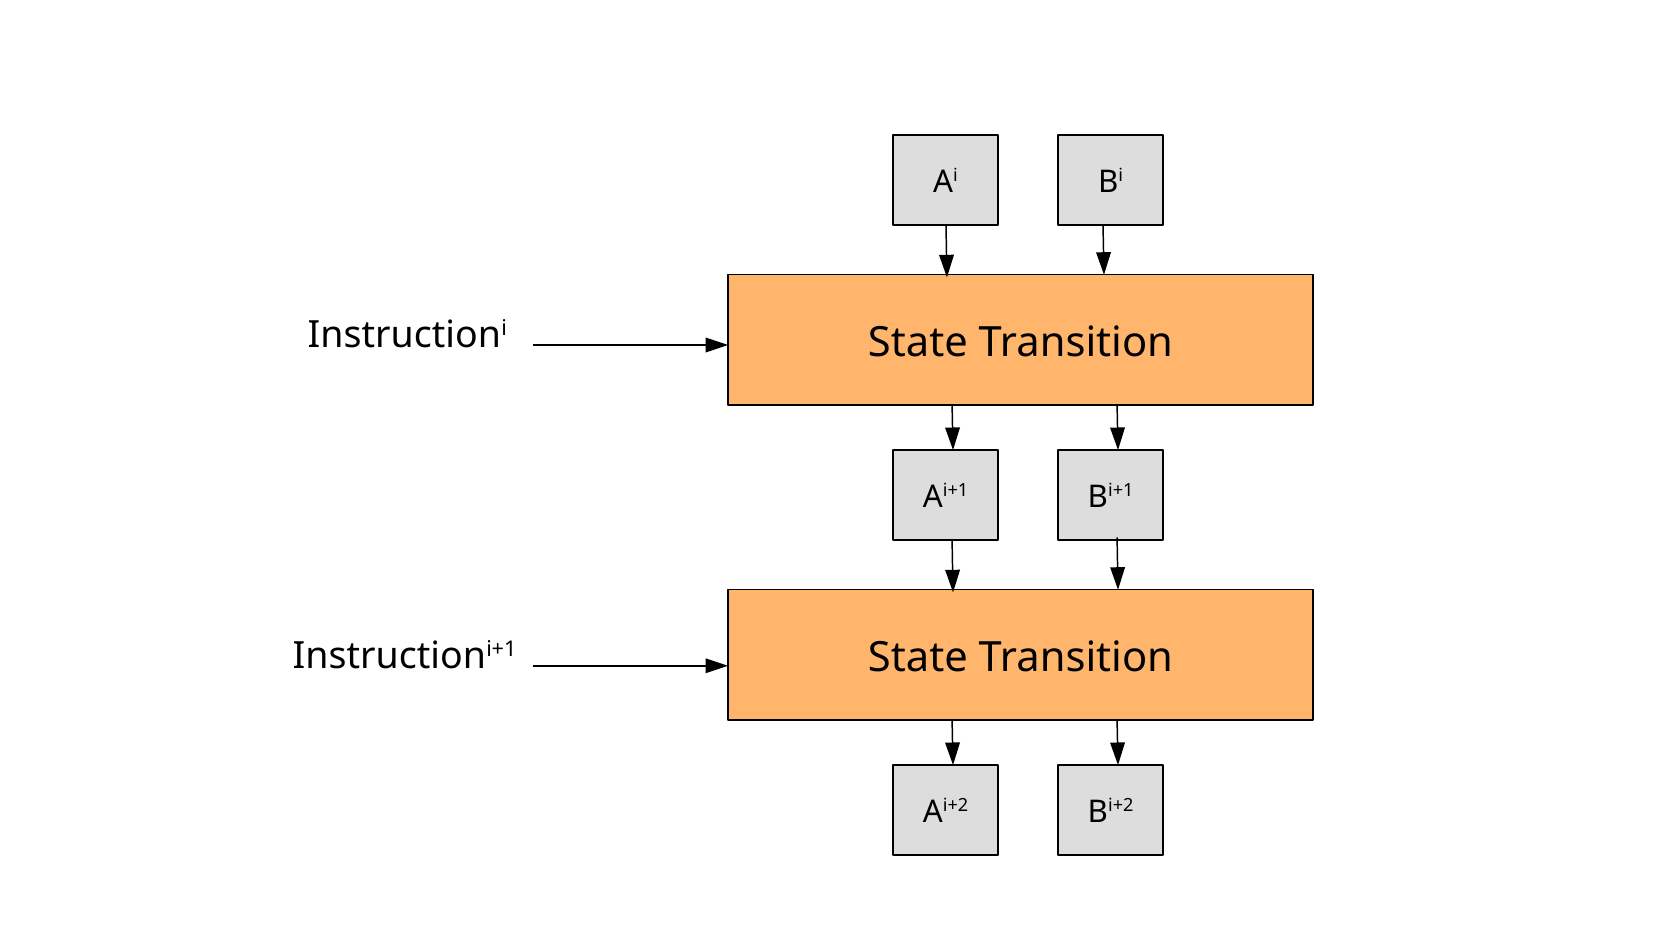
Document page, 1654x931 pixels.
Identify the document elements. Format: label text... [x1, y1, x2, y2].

text_box Bi+1 [1058, 450, 1164, 541]
text_box Bi+2 [1058, 765, 1164, 856]
text_box State Transition [728, 589, 1314, 721]
text_box Ai+1 [893, 450, 999, 541]
text_box Bi [1058, 135, 1164, 226]
text_box Ai+2 [893, 765, 999, 856]
text_box Instructioni+1 [278, 600, 549, 709]
text_box State Transition [728, 274, 1314, 406]
text_box Ai [893, 135, 999, 226]
text_box Instructioni [293, 279, 564, 388]
